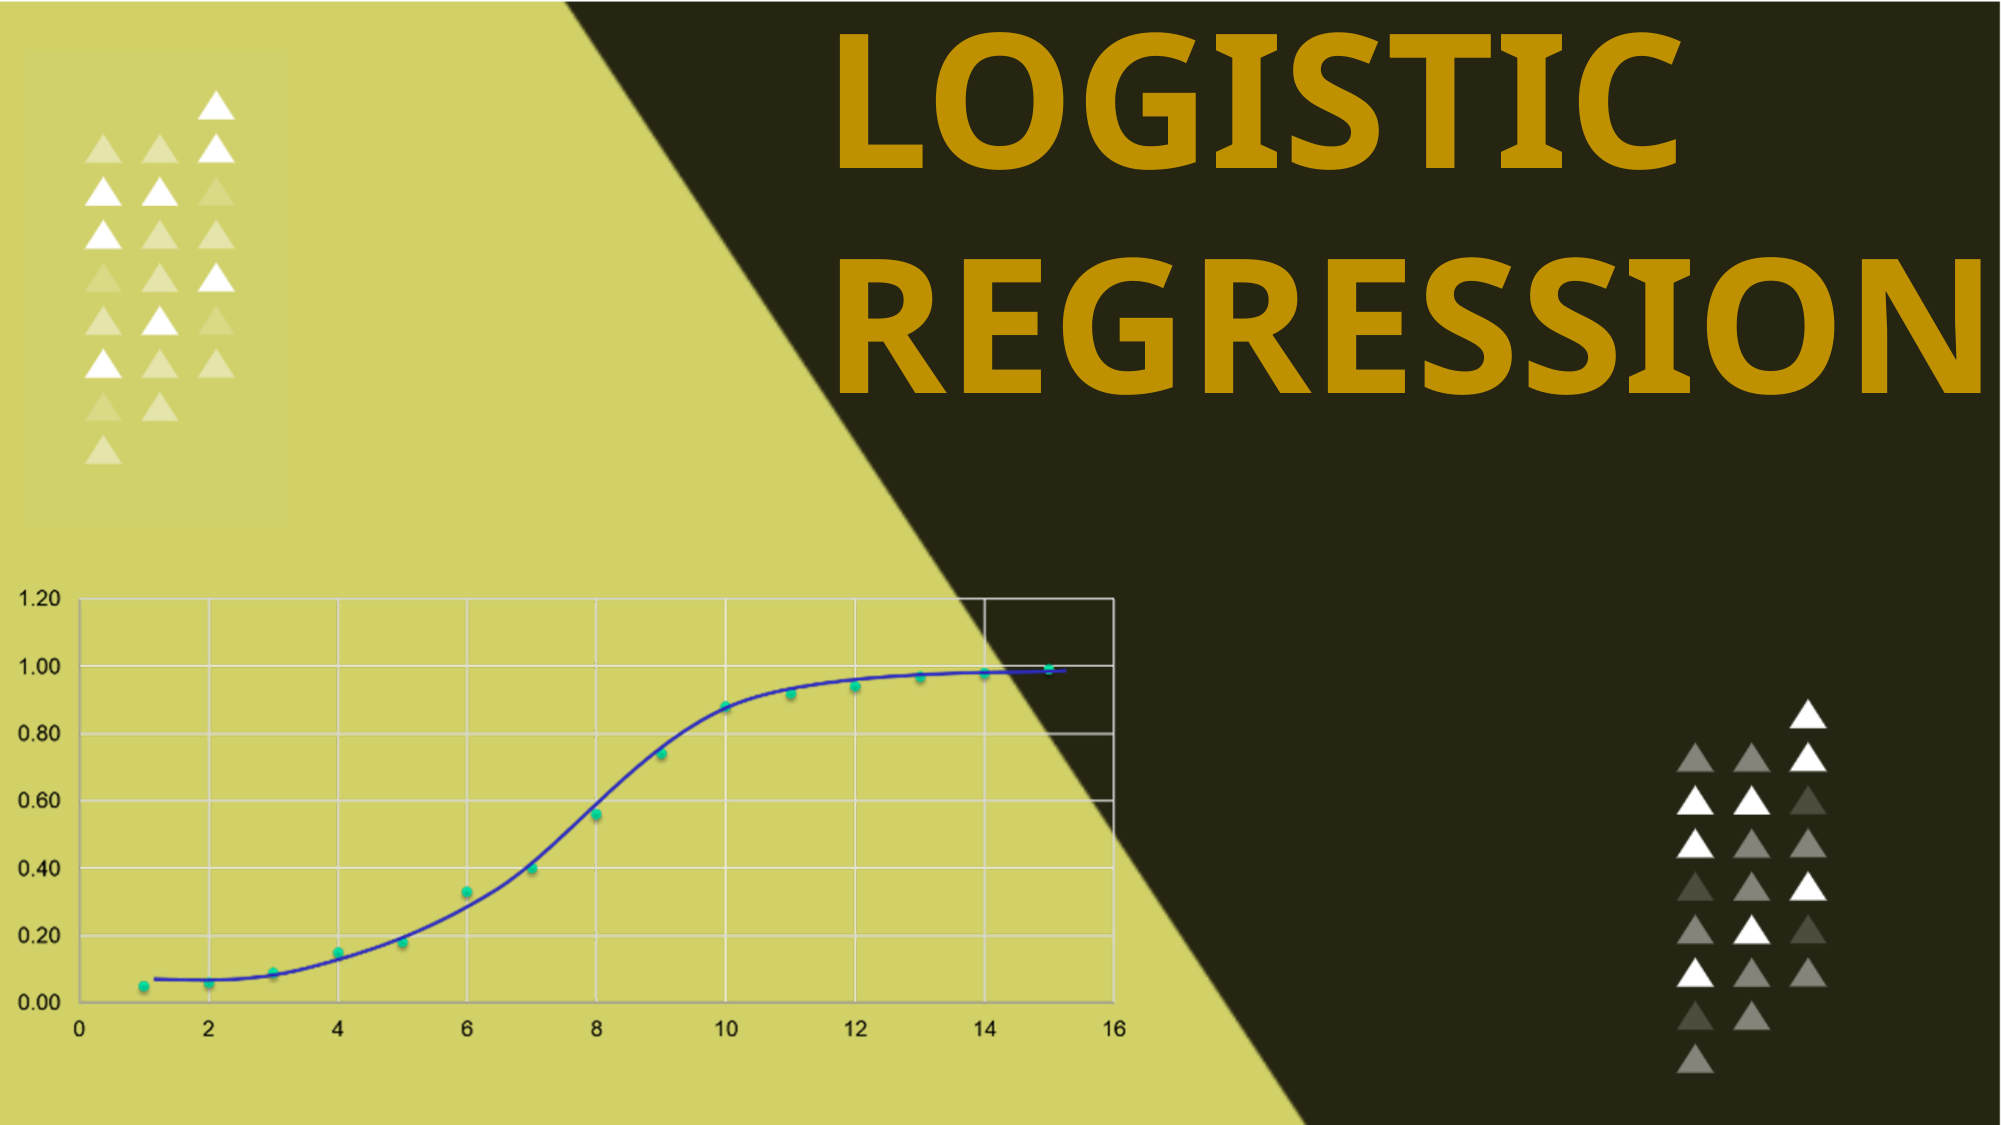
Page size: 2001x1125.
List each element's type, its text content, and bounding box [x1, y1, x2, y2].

text_box LOGISTIC REGRESSION [808, 0, 2000, 474]
picture [0, 0, 2000, 1125]
